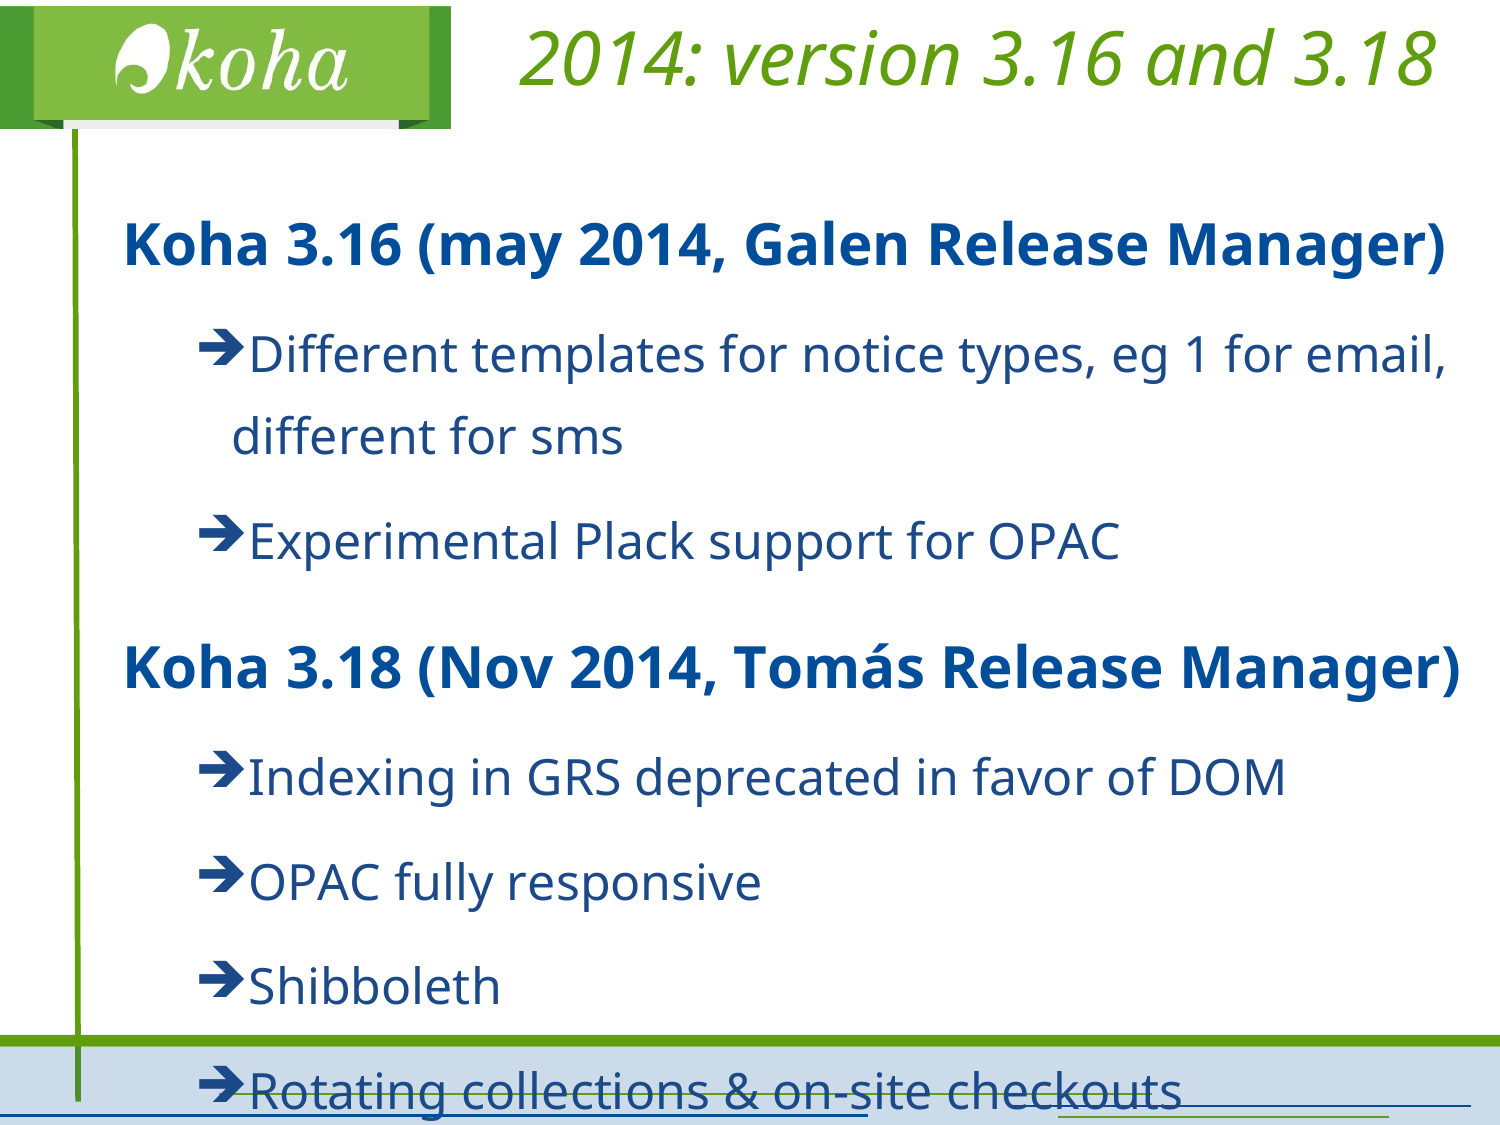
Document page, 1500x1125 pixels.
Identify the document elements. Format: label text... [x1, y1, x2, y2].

picture [0, 0, 451, 129]
list Koha 3.16 (may 2014, Galen Release Manager) Different templates for notice types, eg 1 for email, different for sms Experimental Plack support for OPAC Koha 3.18 (Nov 2014, Tomás Release Manager) Indexing in GRS deprecated in favor of DOM OPAC fully responsive Shibboleth Rotating collections & on-site checkouts [118, 187, 1463, 1022]
title 2014: version 3.16 and 3.18 [450, 0, 1500, 113]
